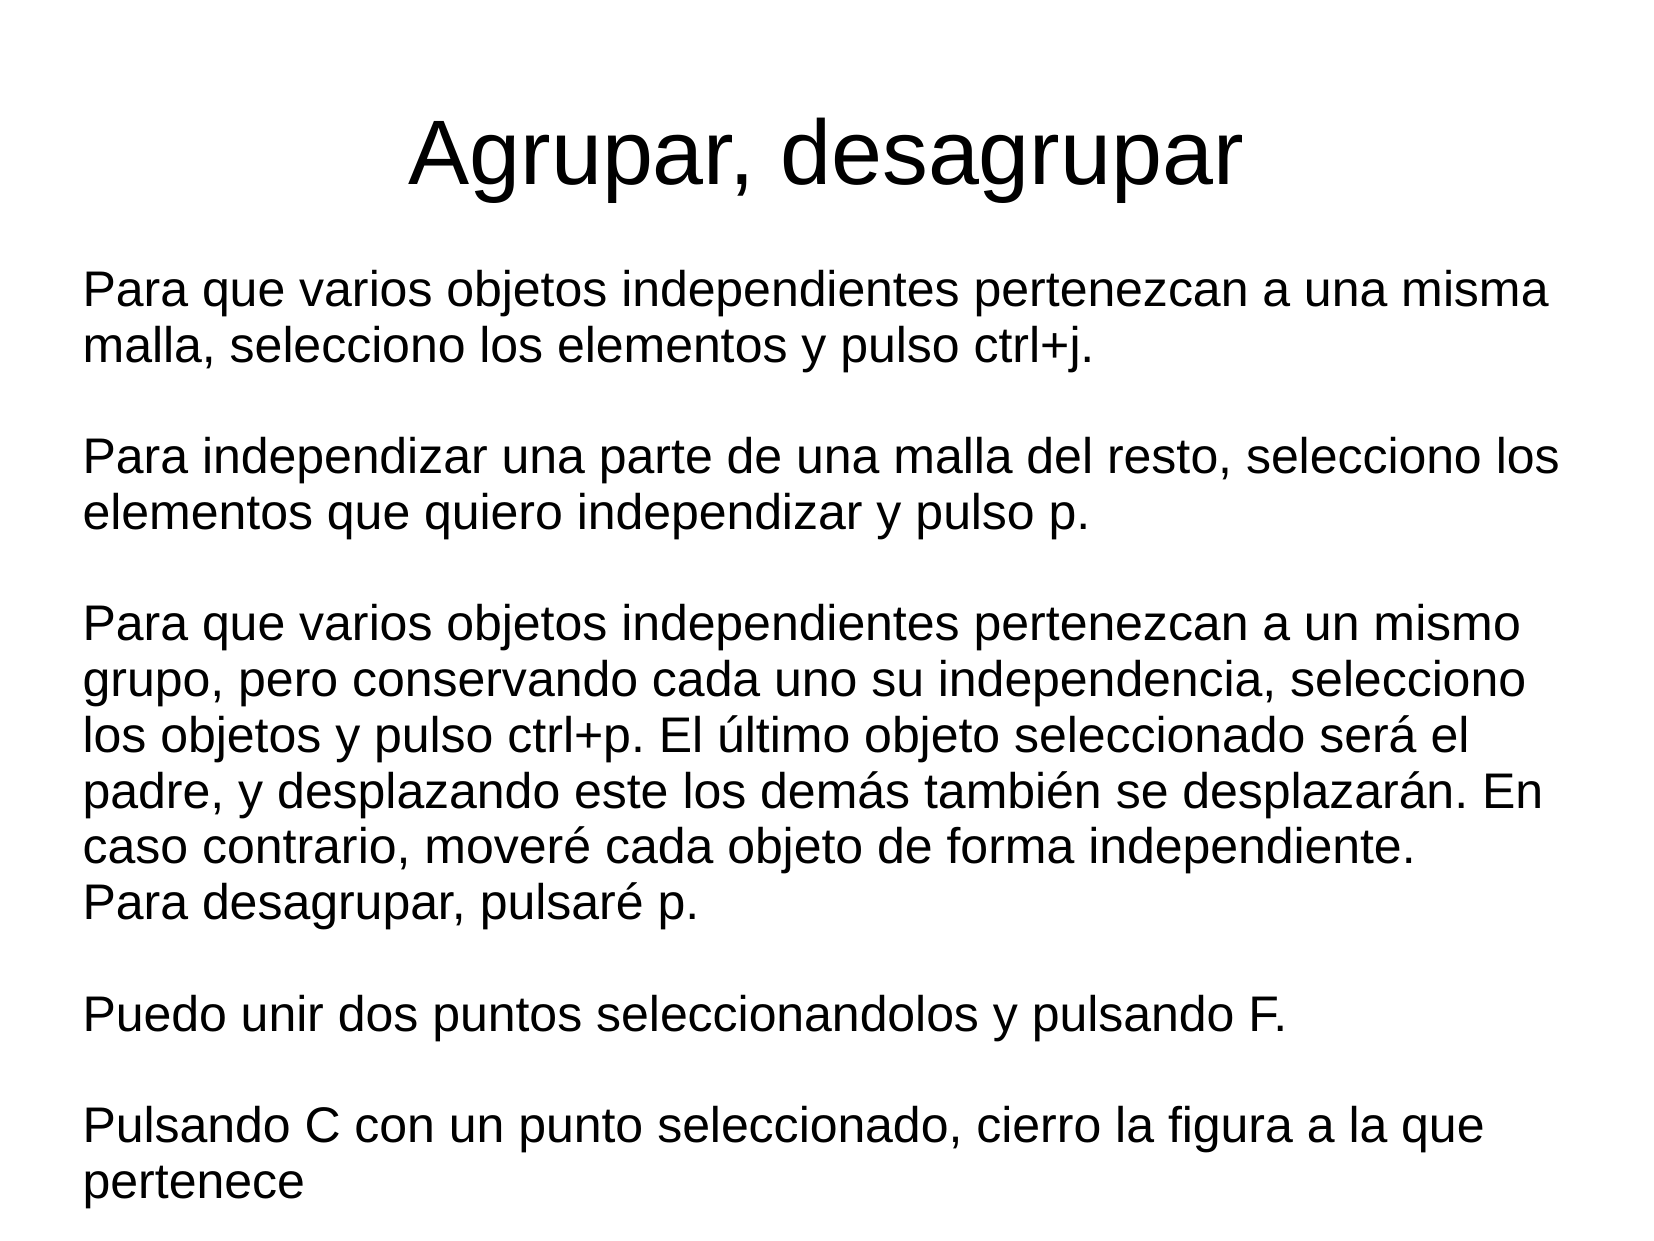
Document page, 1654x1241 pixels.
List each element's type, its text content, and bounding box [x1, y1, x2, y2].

title Agrupar, desagrupar [82, 56, 1571, 250]
subtitle Para que varios objetos independientes pertenezcan a una misma malla, selecciono los elementos y pulso ctrl+j. Para independizar una parte de una malla del resto, selecciono los elementos que quiero independizar y pulso p. Para que varios objetos independientes pertenezcan a un mismo grupo, pero conservando cada uno su independencia, selecciono los objetos y pulso ctrl+p. El último objeto seleccionado será el padre, y desplazando este los demás también se desplazarán. En caso contrario, moveré cada objeto de forma independiente. Para desagrupar, pulsaré p. Puedo unir dos puntos seleccionandolos y pulsando F. Pulsando C con un punto seleccionado, cierro la figura a la que pertenece [82, 256, 1571, 1214]
